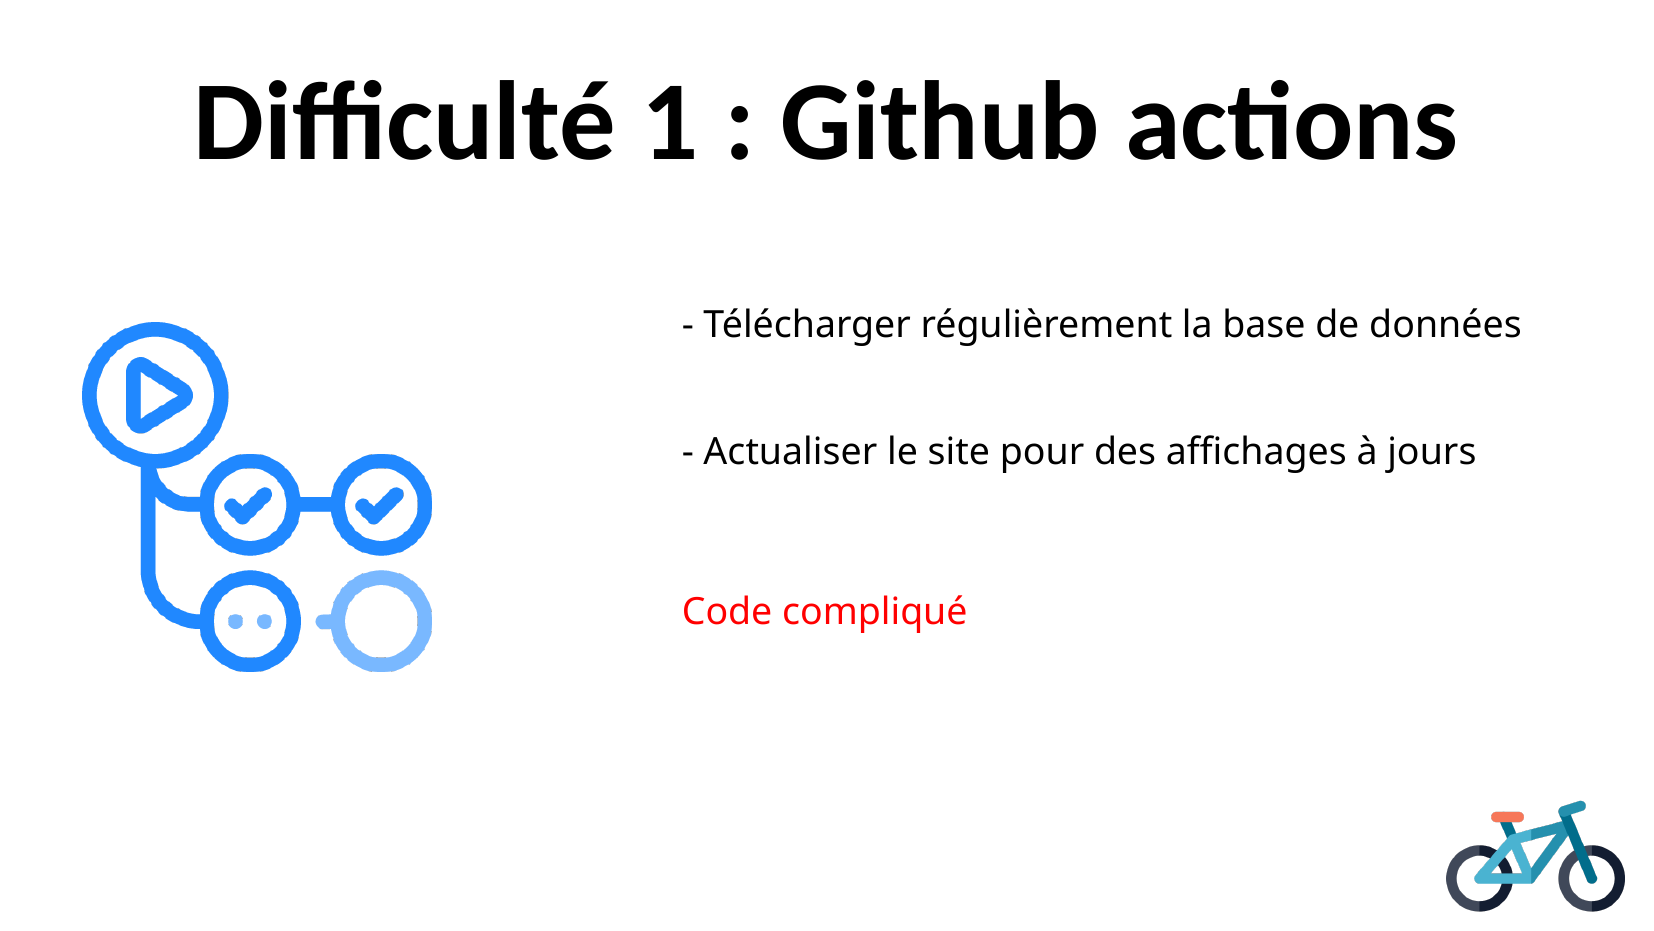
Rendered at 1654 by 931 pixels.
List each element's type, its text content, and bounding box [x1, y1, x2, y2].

text_box - Télécharger régulièrement la base de données [666, 292, 1466, 354]
text_box - Actualiser le site pour des affichages à jours [666, 419, 1433, 481]
picture [82, 322, 432, 672]
text_box Code compliqué [666, 579, 1294, 640]
title Difficulté 1 : Github actions [82, 37, 1571, 193]
picture [1446, 767, 1625, 931]
